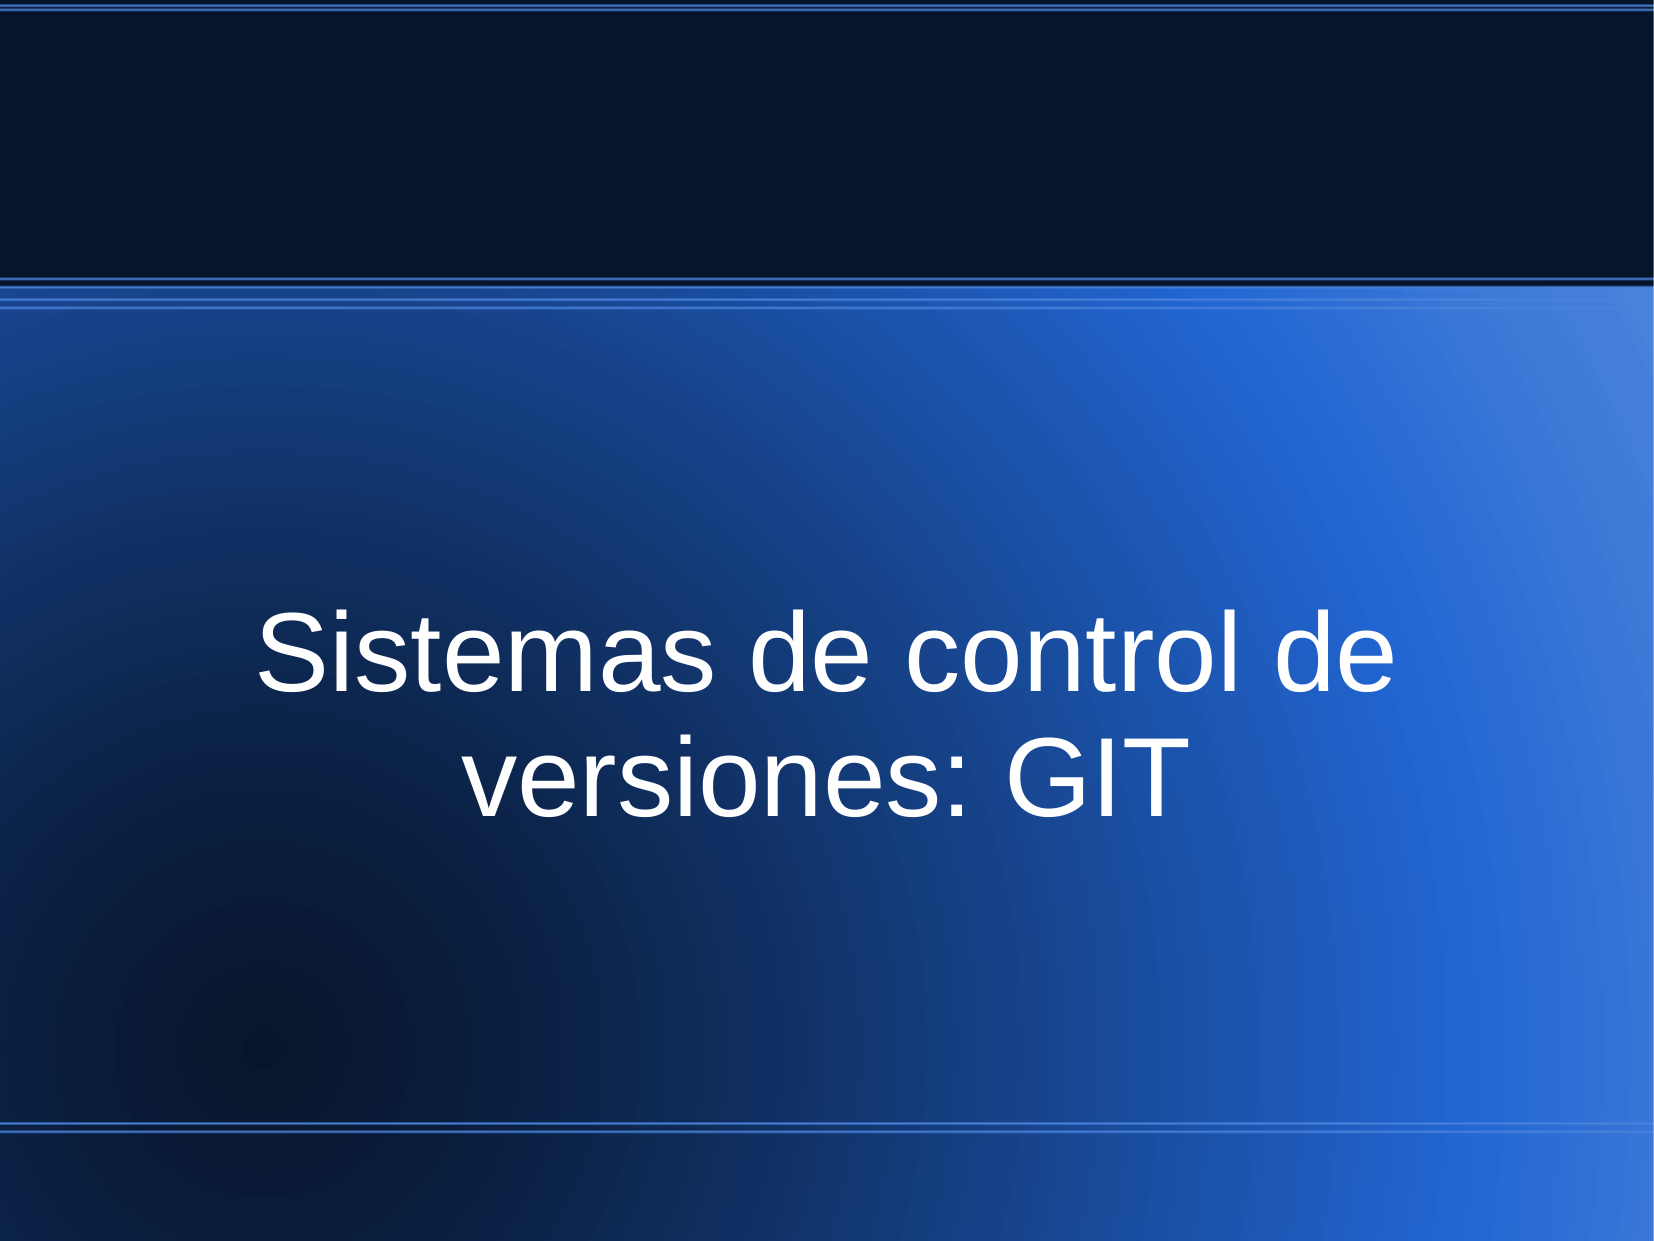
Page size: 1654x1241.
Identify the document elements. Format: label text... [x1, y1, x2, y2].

picture [0, 0, 1654, 1241]
subtitle Sistemas de control de versiones: GIT [82, 355, 1571, 1075]
